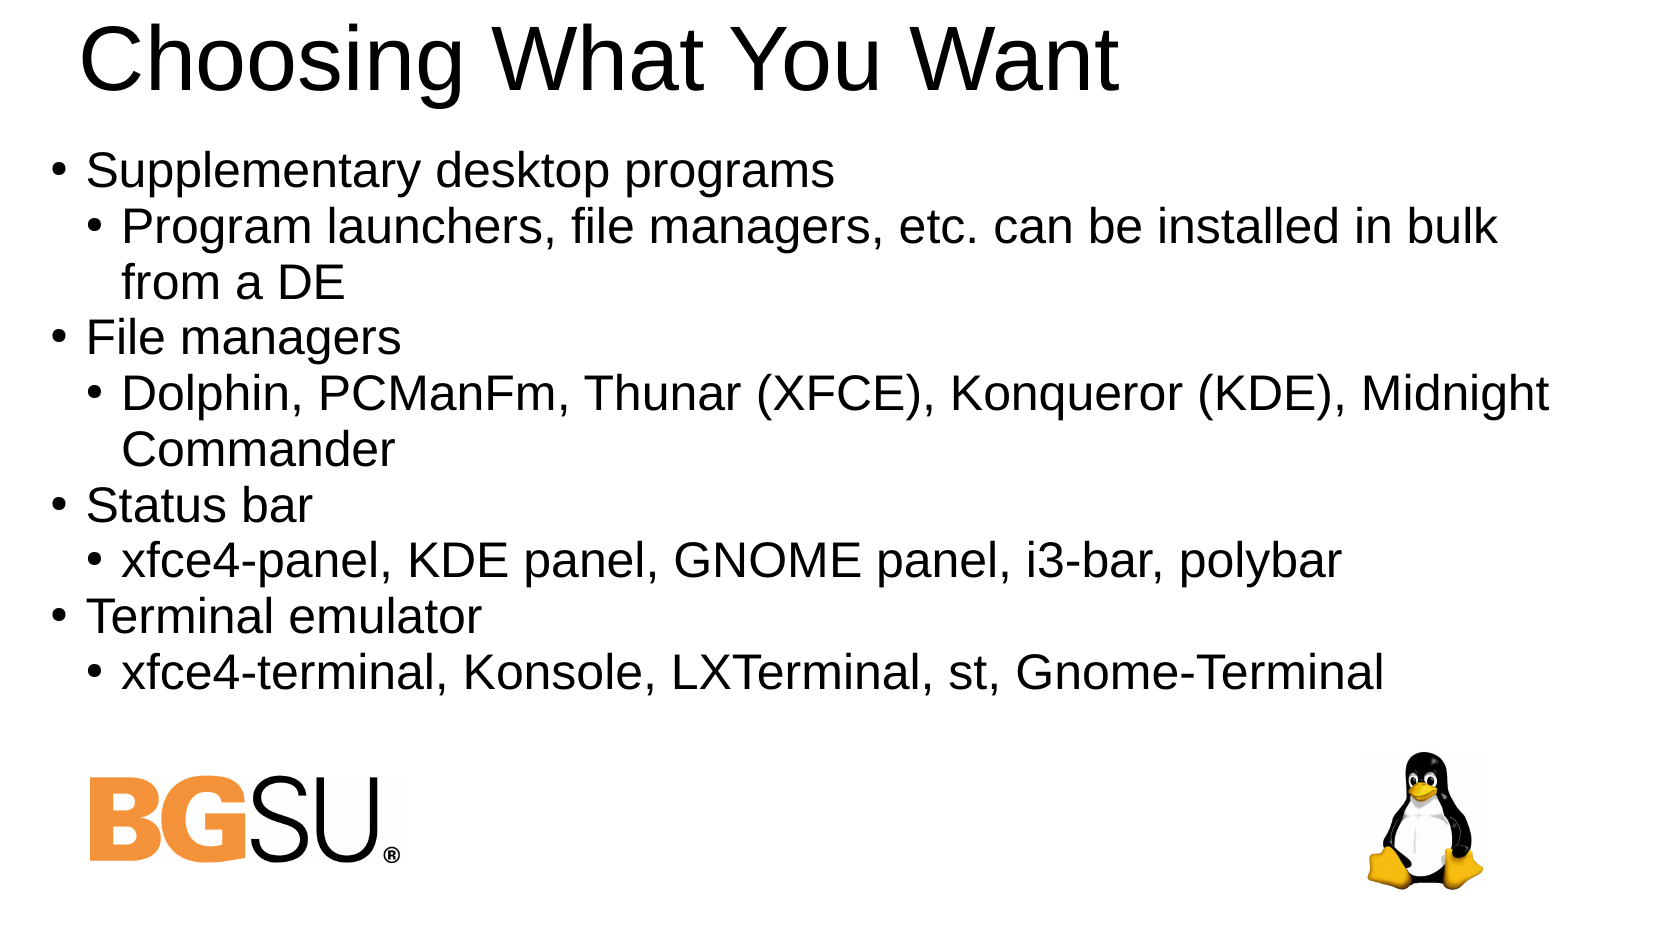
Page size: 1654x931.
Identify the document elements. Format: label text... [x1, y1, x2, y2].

text_box Choosing What You Want [0, 0, 1201, 135]
text_box Supplementary desktop programs Program launchers, file managers, etc. can be installed in bulk from a DE File managers Dolphin, PCManFm, Thunar (XFCE), Konqueror (KDE), Midnight Commander Status bar xfce4-panel, KDE panel, GNOME panel, i3-bar, polybar Terminal emulator xfce4-terminal, Konsole, LXTerminal, st, Gnome-Terminal [0, 135, 1614, 708]
picture [90, 775, 409, 863]
picture [1365, 749, 1486, 893]
